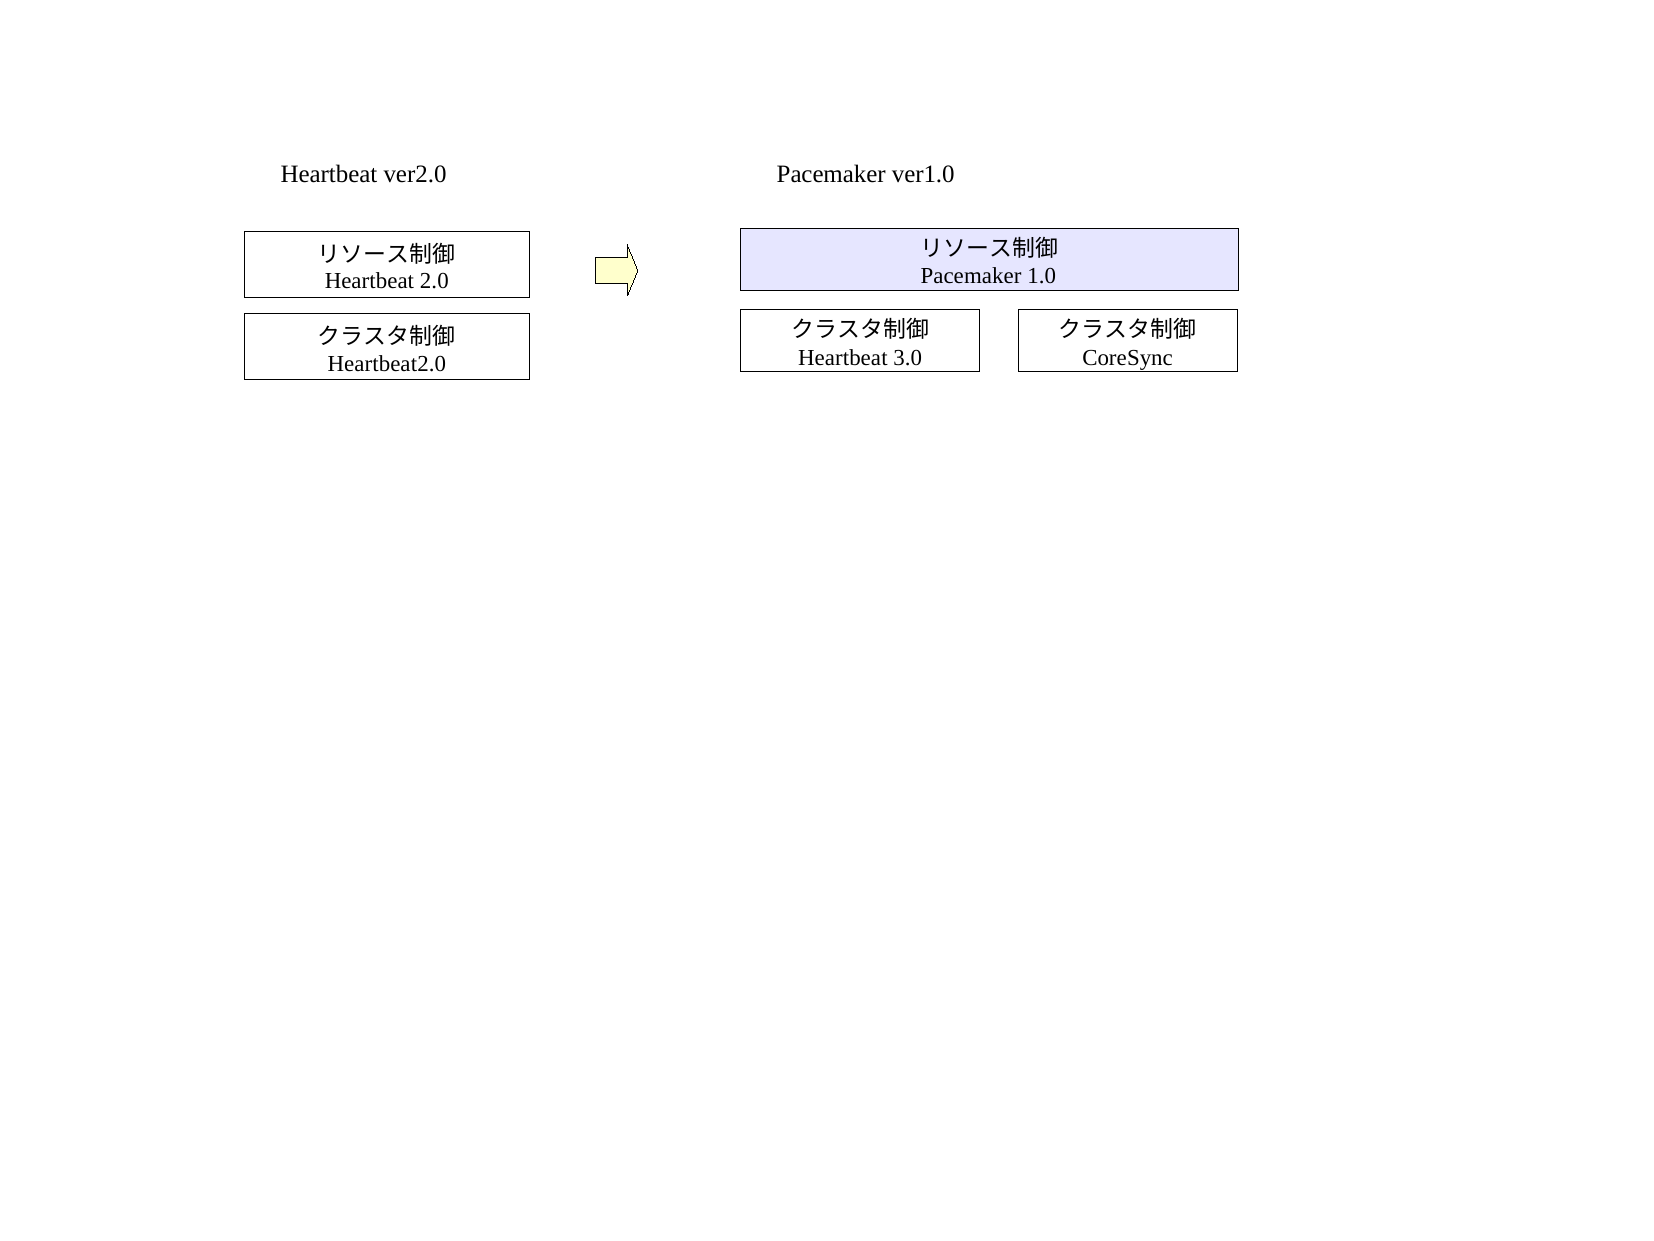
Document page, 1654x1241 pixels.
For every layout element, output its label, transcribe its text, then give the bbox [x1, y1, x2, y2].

text_box クラスタ制御 Heartbeat2.0 [244, 313, 530, 380]
text_box クラスタ制御 Heartbeat 3.0 [740, 309, 980, 372]
text_box リソース制御 Pacemaker 1.0 [740, 228, 1239, 291]
text_box [595, 244, 638, 296]
text_box Heartbeat ver2.0 [280, 160, 481, 189]
text_box クラスタ制御 CoreSync [1018, 309, 1238, 372]
text_box Pacemaker ver1.0 [776, 160, 977, 189]
text_box リソース制御 Heartbeat 2.0 [244, 231, 530, 298]
